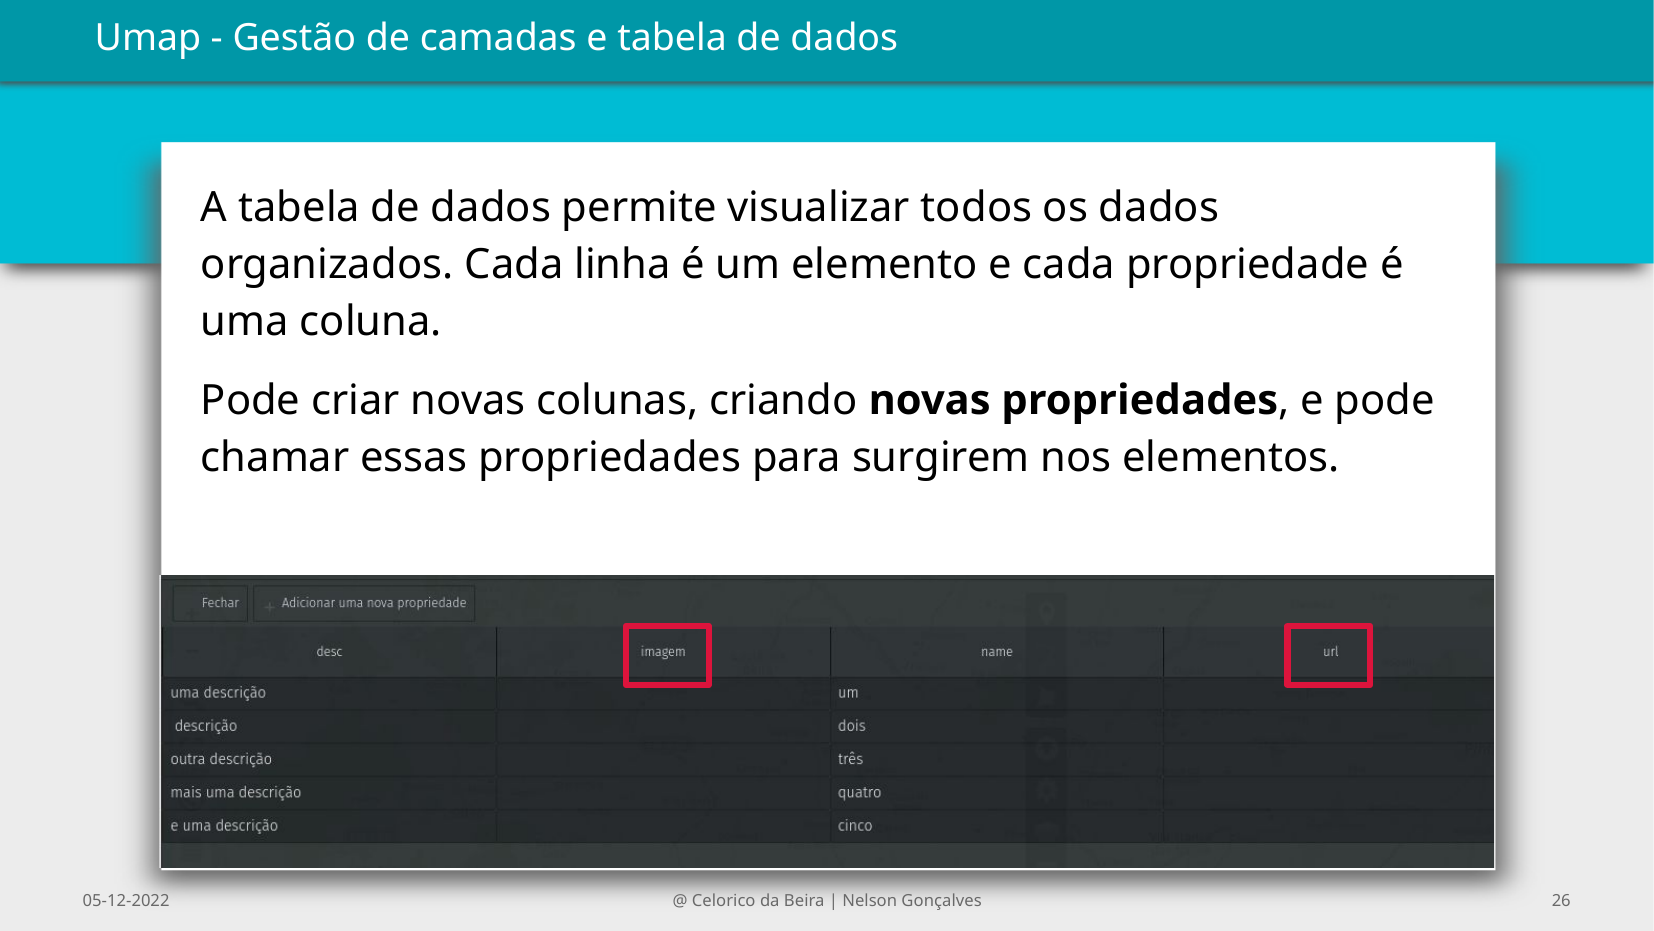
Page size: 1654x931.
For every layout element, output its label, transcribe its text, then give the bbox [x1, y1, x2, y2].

list A tabela de dados permite visualizar todos os dados organizados. Cada linha é um elemento e cada propriedade é uma coluna. Pode criar novas colunas, criando novas propriedades, e pode chamar essas propriedades para surgirem nos elementos. [200, 177, 1453, 567]
title Umap - Gestão de camadas e tabela de dados [94, 10, 1583, 63]
picture [0, 0, 1654, 931]
